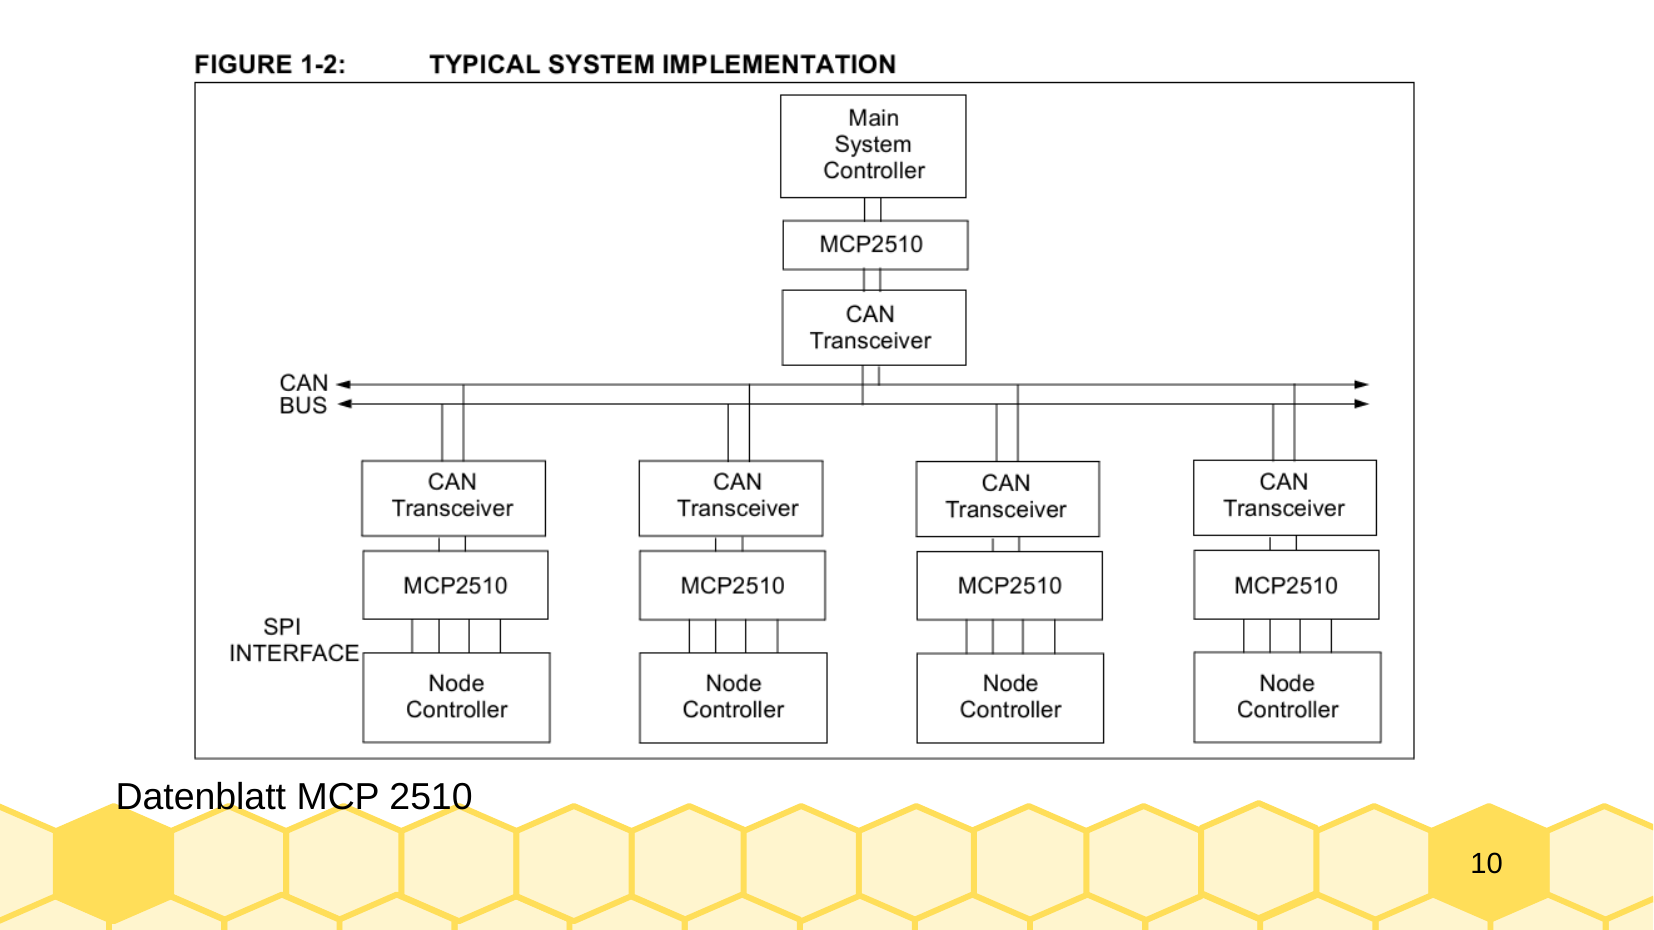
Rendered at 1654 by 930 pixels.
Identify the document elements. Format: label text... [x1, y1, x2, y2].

picture [177, 37, 1426, 770]
text_box Datenblatt MCP 2510 [100, 768, 488, 826]
